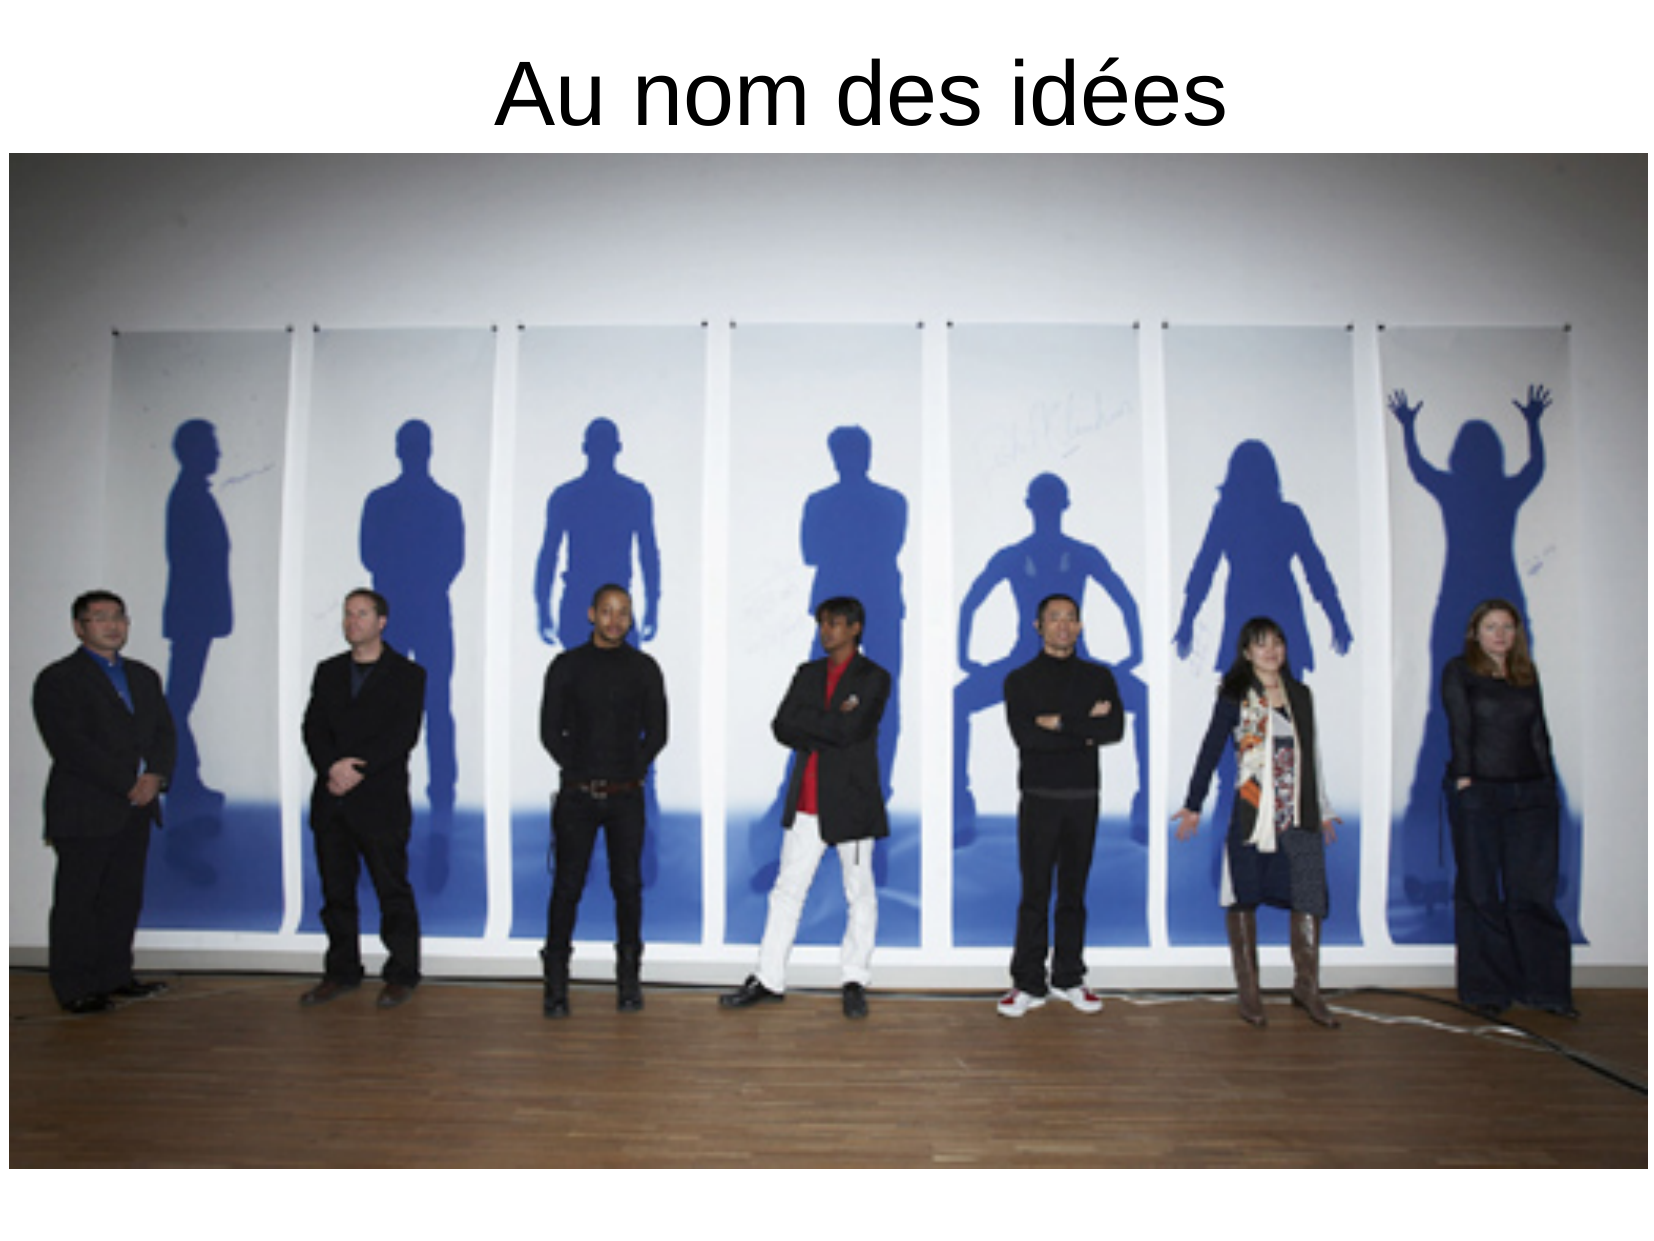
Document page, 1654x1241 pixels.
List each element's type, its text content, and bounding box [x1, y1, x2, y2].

text_box Au nom des idées [377, 35, 1347, 153]
picture [9, 153, 1648, 1169]
